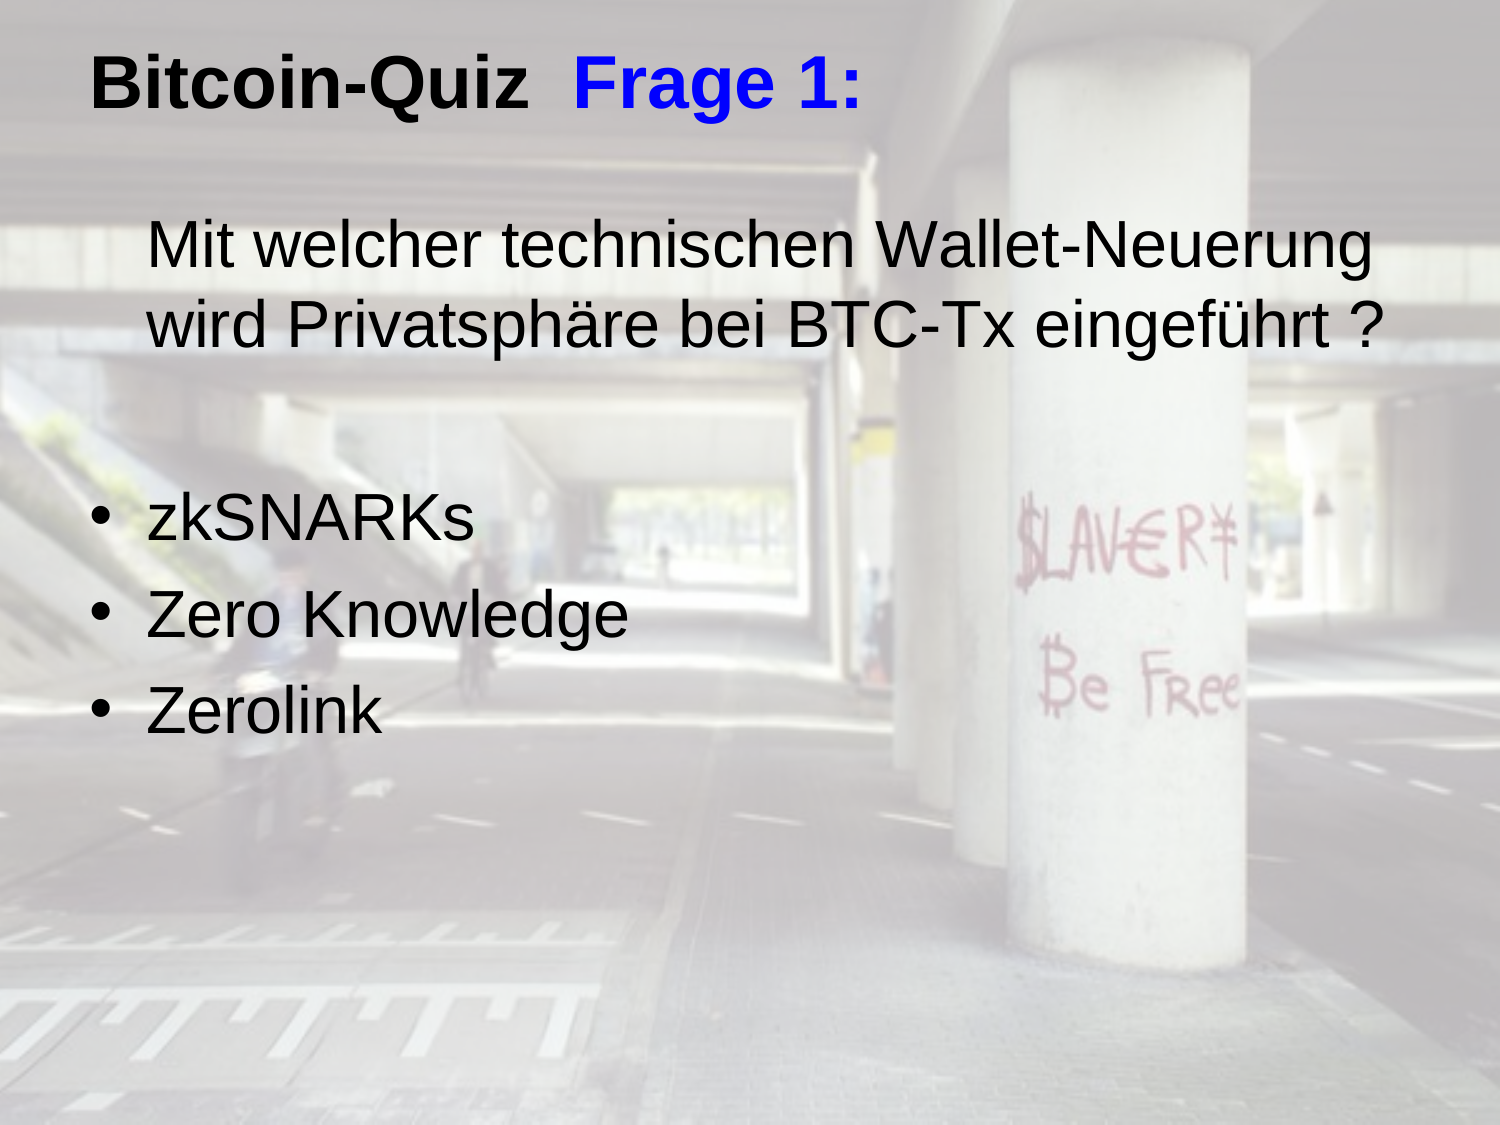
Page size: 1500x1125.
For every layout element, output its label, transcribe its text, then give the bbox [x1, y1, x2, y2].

list Mit welcher technischen Wallet-Neuerung wird Privatsphäre bei BTC-Tx eingeführt ? zkSNARKs Zero Knowledge Zerolink [75, 192, 1426, 1006]
title Bitcoin-Quiz Frage 1: [75, 26, 1426, 132]
